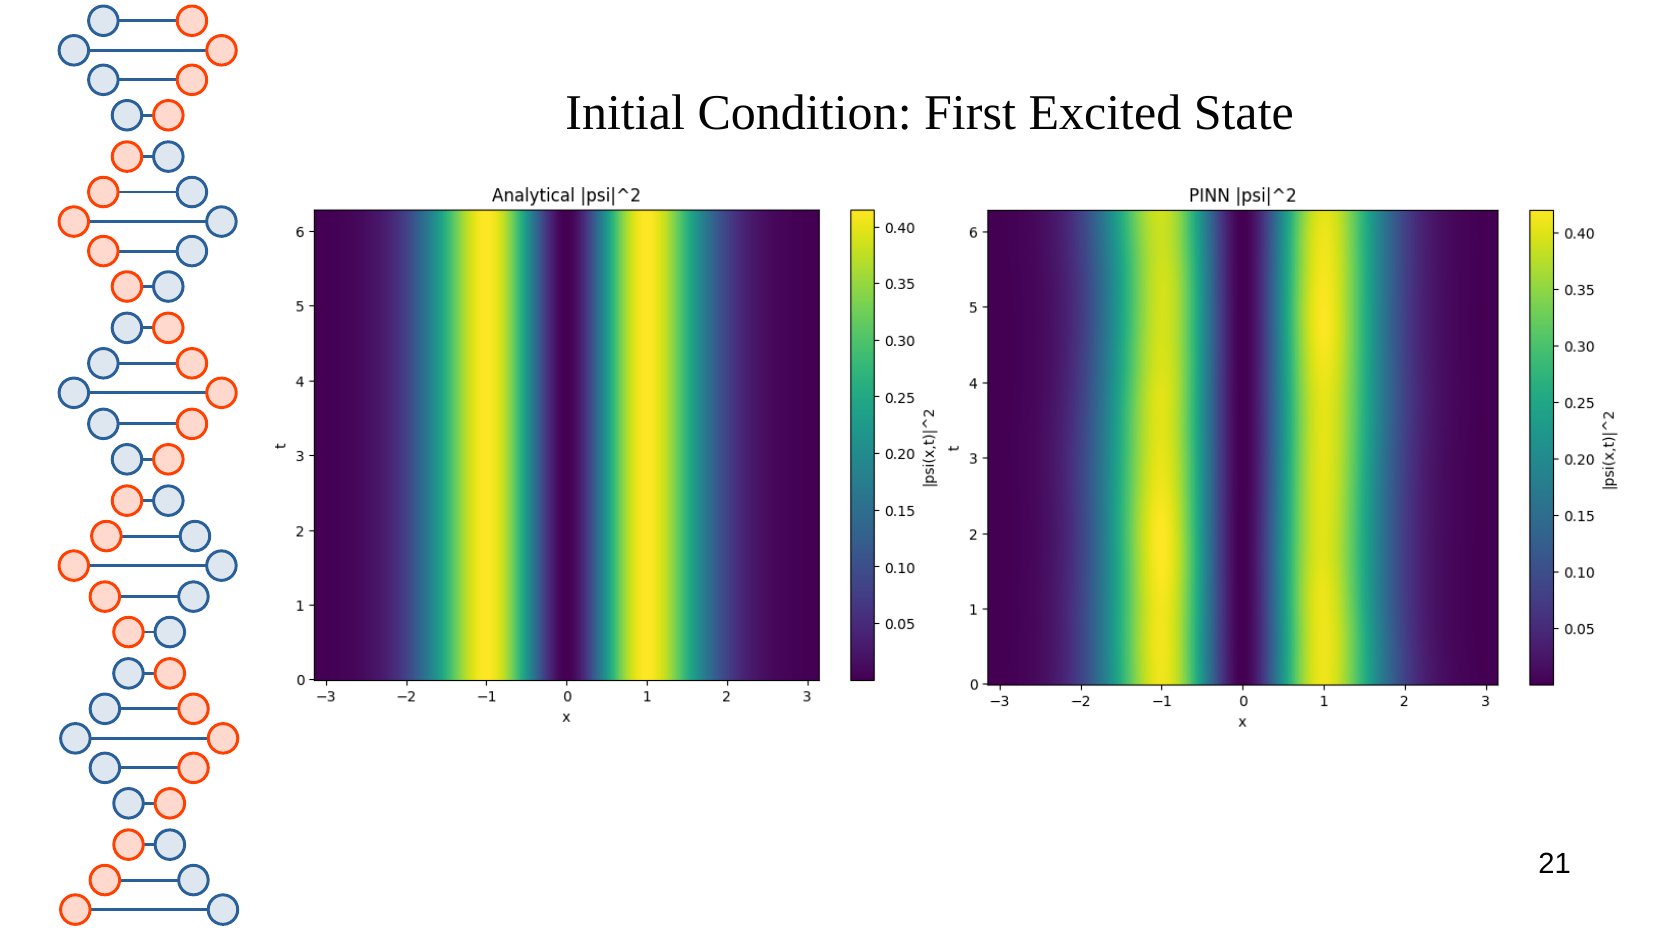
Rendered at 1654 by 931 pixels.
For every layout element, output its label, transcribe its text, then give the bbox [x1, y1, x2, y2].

picture [265, 177, 1625, 739]
title Initial Condition: First Excited State [265, 35, 1595, 177]
